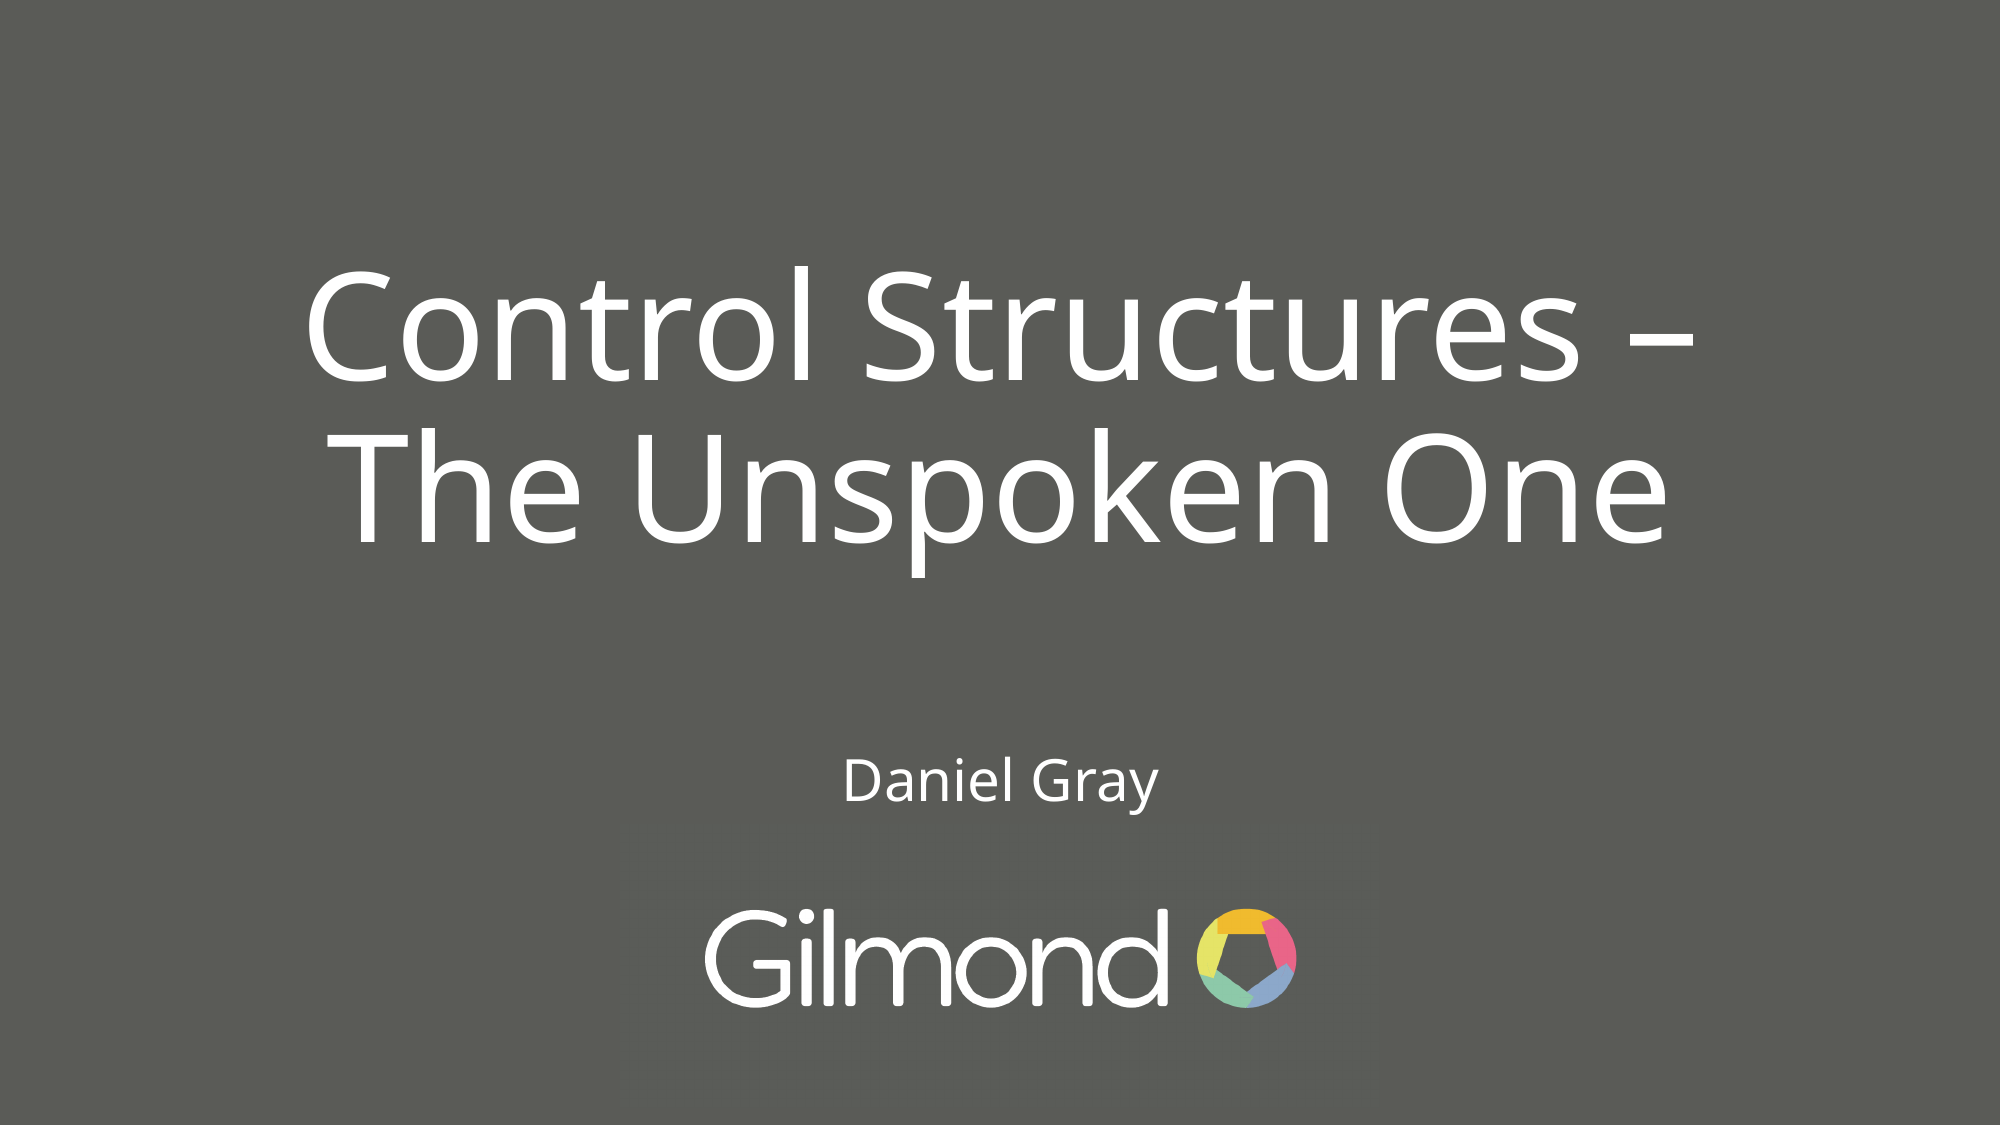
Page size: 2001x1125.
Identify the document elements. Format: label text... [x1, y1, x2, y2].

subtitle Daniel Gray [249, 581, 1750, 985]
picture [620, 824, 1380, 1108]
subtitle Control Structures – The Unspoken One [249, 211, 1750, 581]
